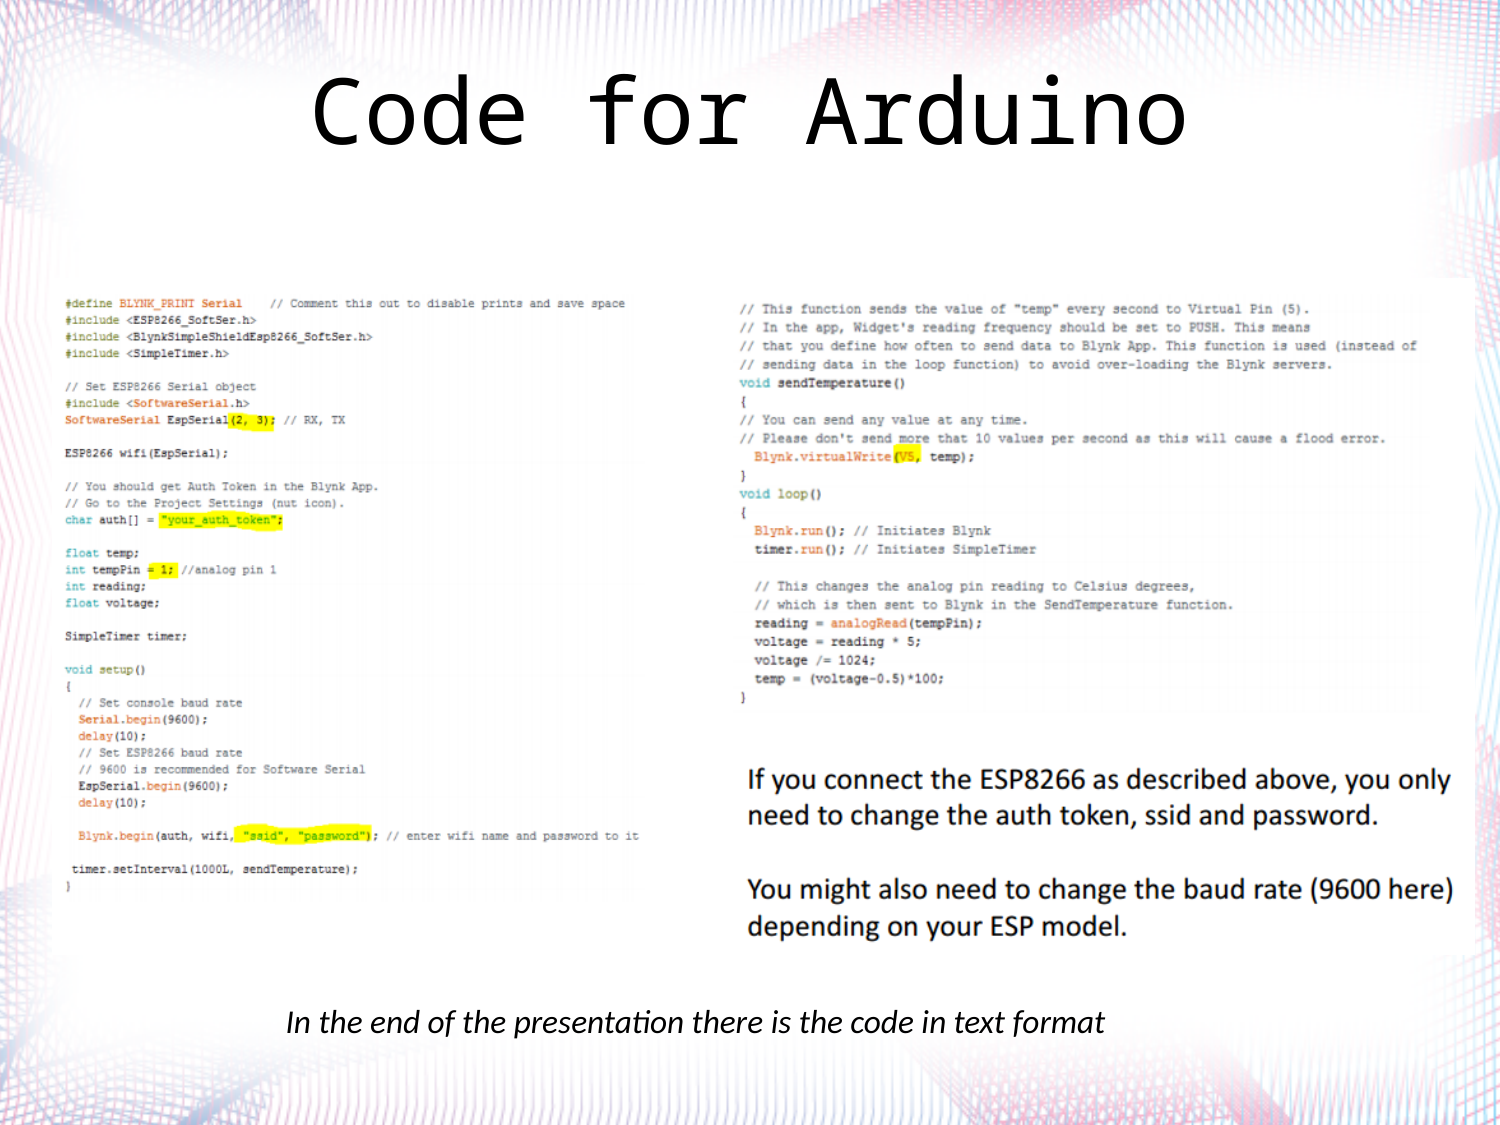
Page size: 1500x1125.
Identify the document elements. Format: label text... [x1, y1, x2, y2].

title Code for Arduino [75, 45, 1425, 233]
picture [0, 0, 1500, 1125]
text_box In the end of the presentation there is the code in text format [270, 992, 1122, 1048]
